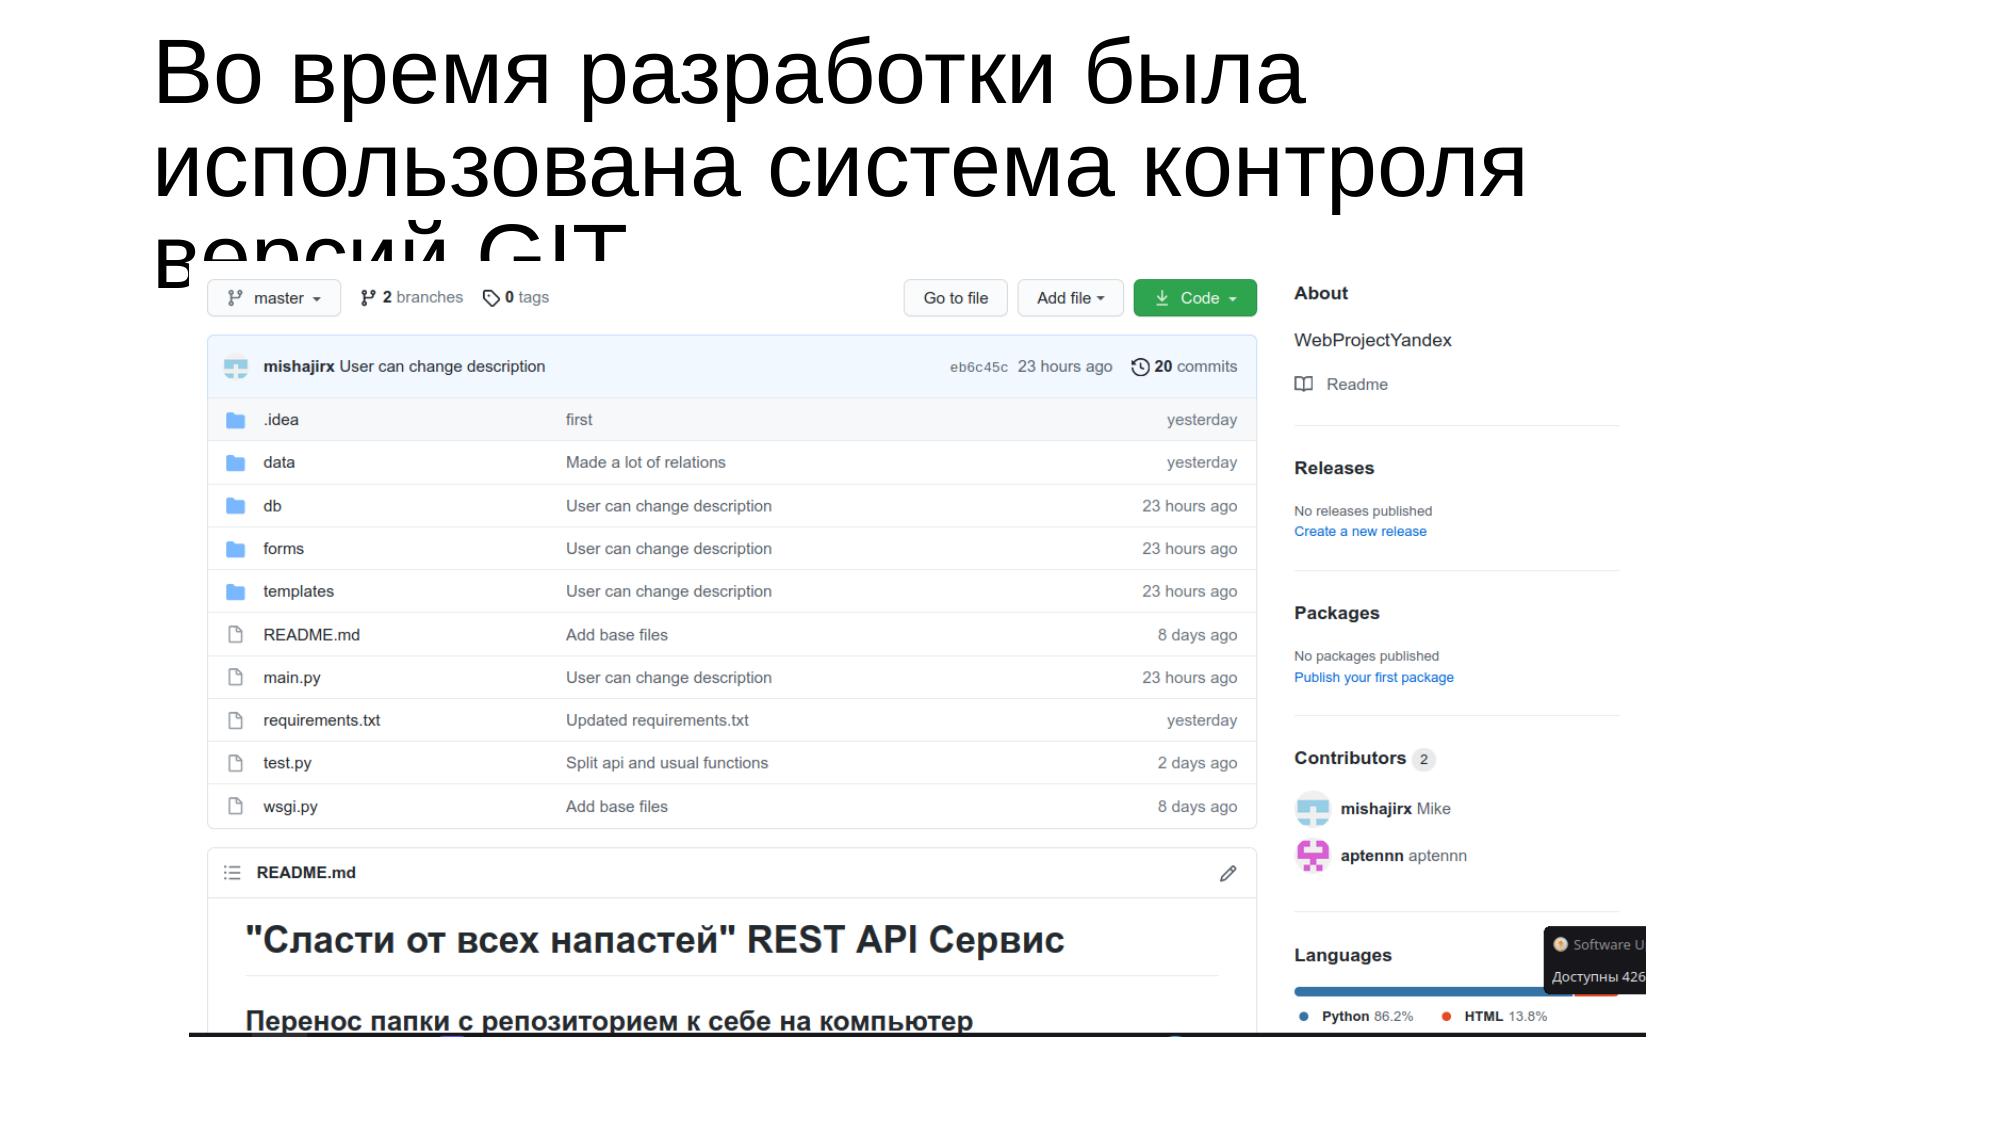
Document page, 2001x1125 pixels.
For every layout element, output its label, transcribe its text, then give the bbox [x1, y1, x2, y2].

picture [189, 261, 1646, 1037]
title Во время разработки была использована система контроля версий GIT. [137, 59, 1863, 278]
